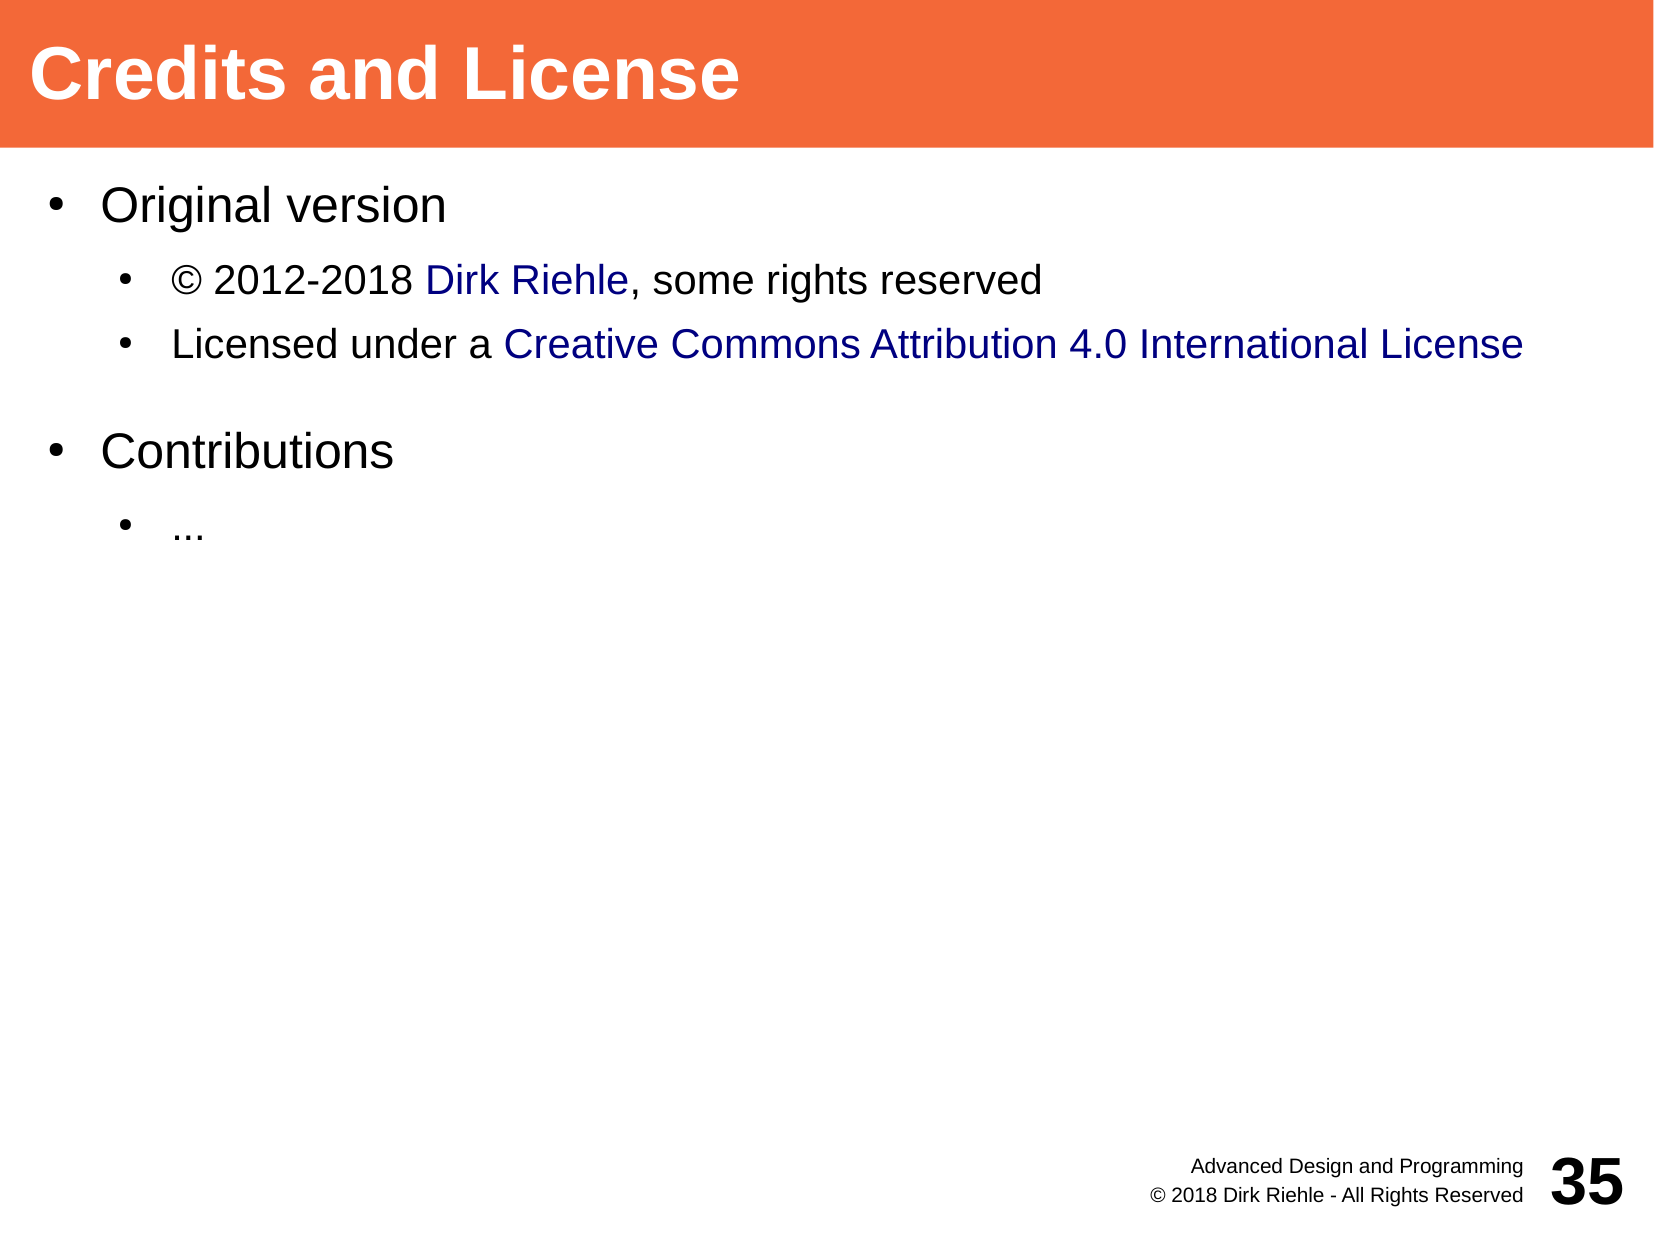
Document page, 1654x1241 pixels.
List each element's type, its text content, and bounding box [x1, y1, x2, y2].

title Credits and License [0, 0, 1654, 148]
list Original version © 2012-2018 Dirk Riehle, some rights reserved Licensed under a Creative Commons Attribution 4.0 International License Contributions ... [29, 177, 1625, 1063]
